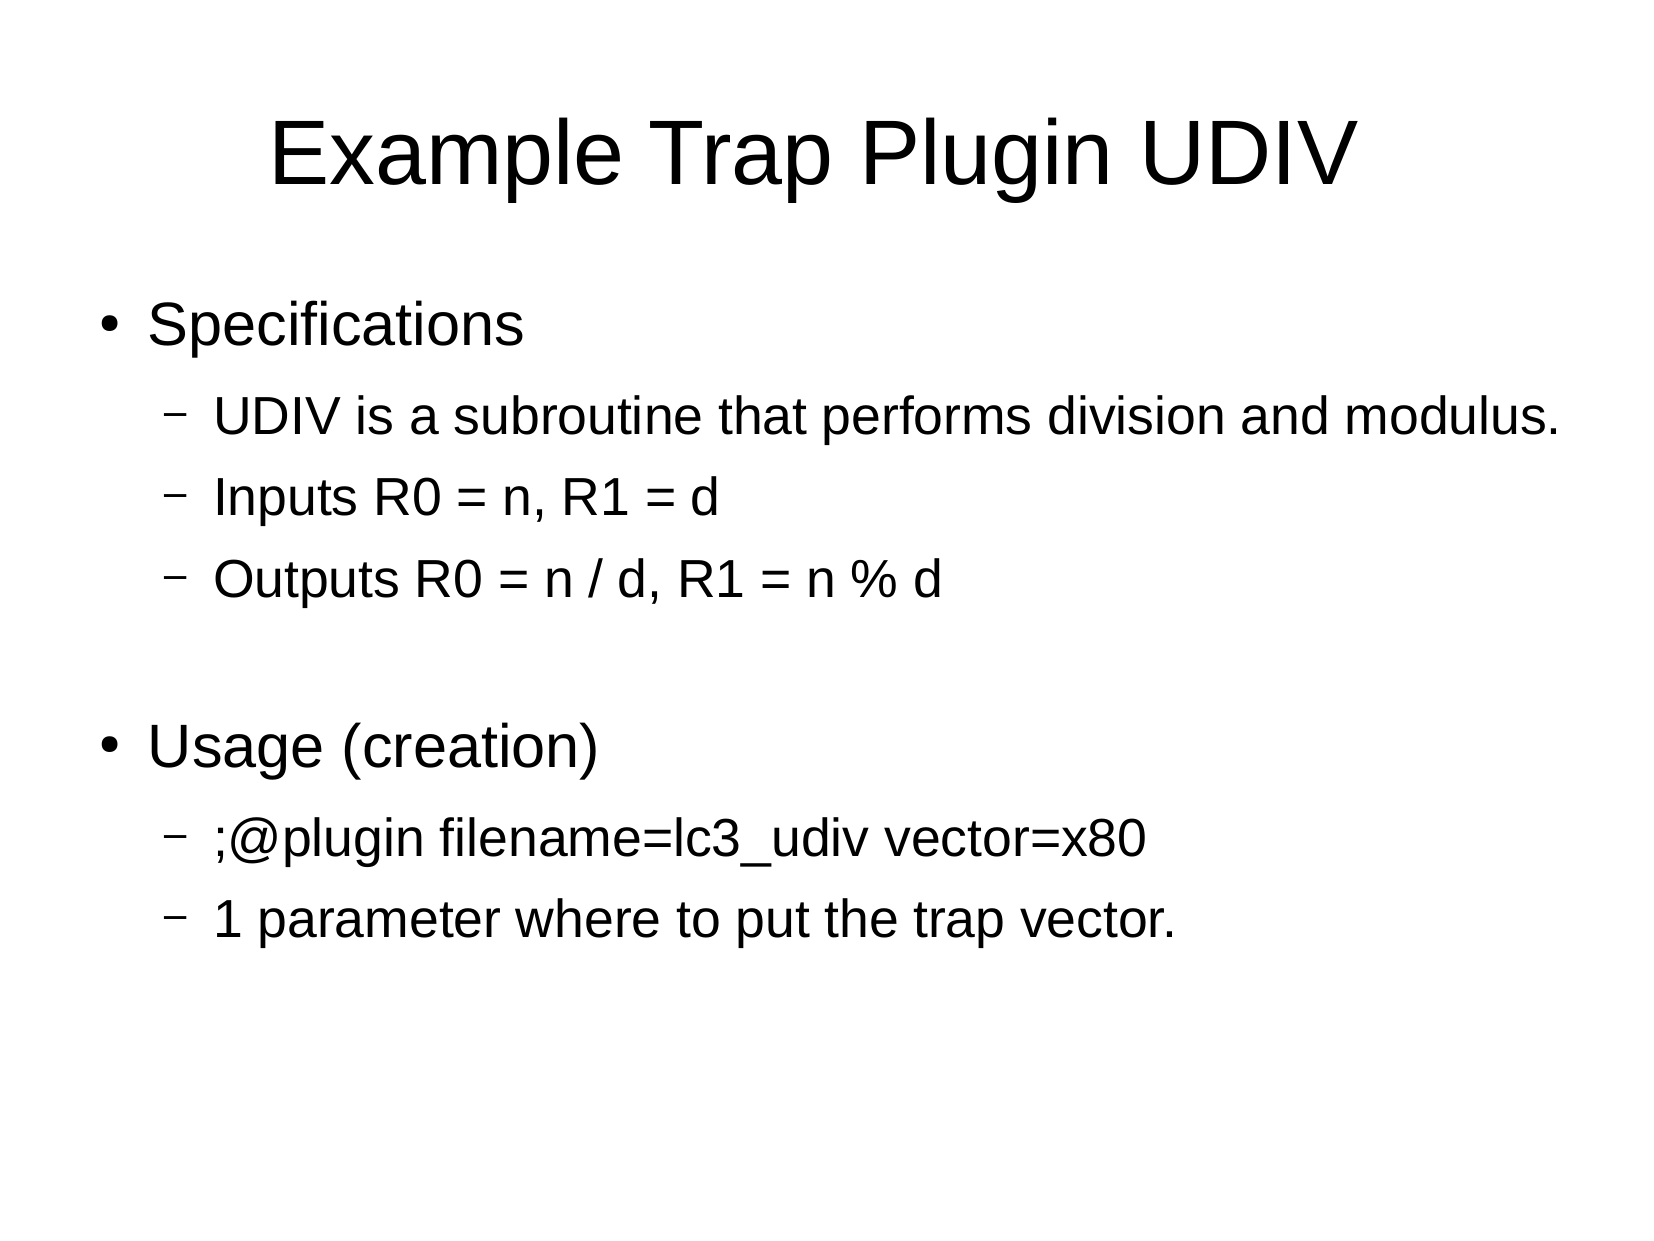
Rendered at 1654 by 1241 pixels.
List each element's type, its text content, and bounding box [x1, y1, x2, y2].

list Specifications UDIV is a subroutine that performs division and modulus. Inputs R0 = n, R1 = d Outputs R0 = n / d, R1 = n % d Usage (creation) ;@plugin filename=lc3_udiv vector=x80 1 parameter where to put the trap vector. [82, 290, 1571, 1010]
title Example Trap Plugin UDIV [82, 49, 1571, 257]
